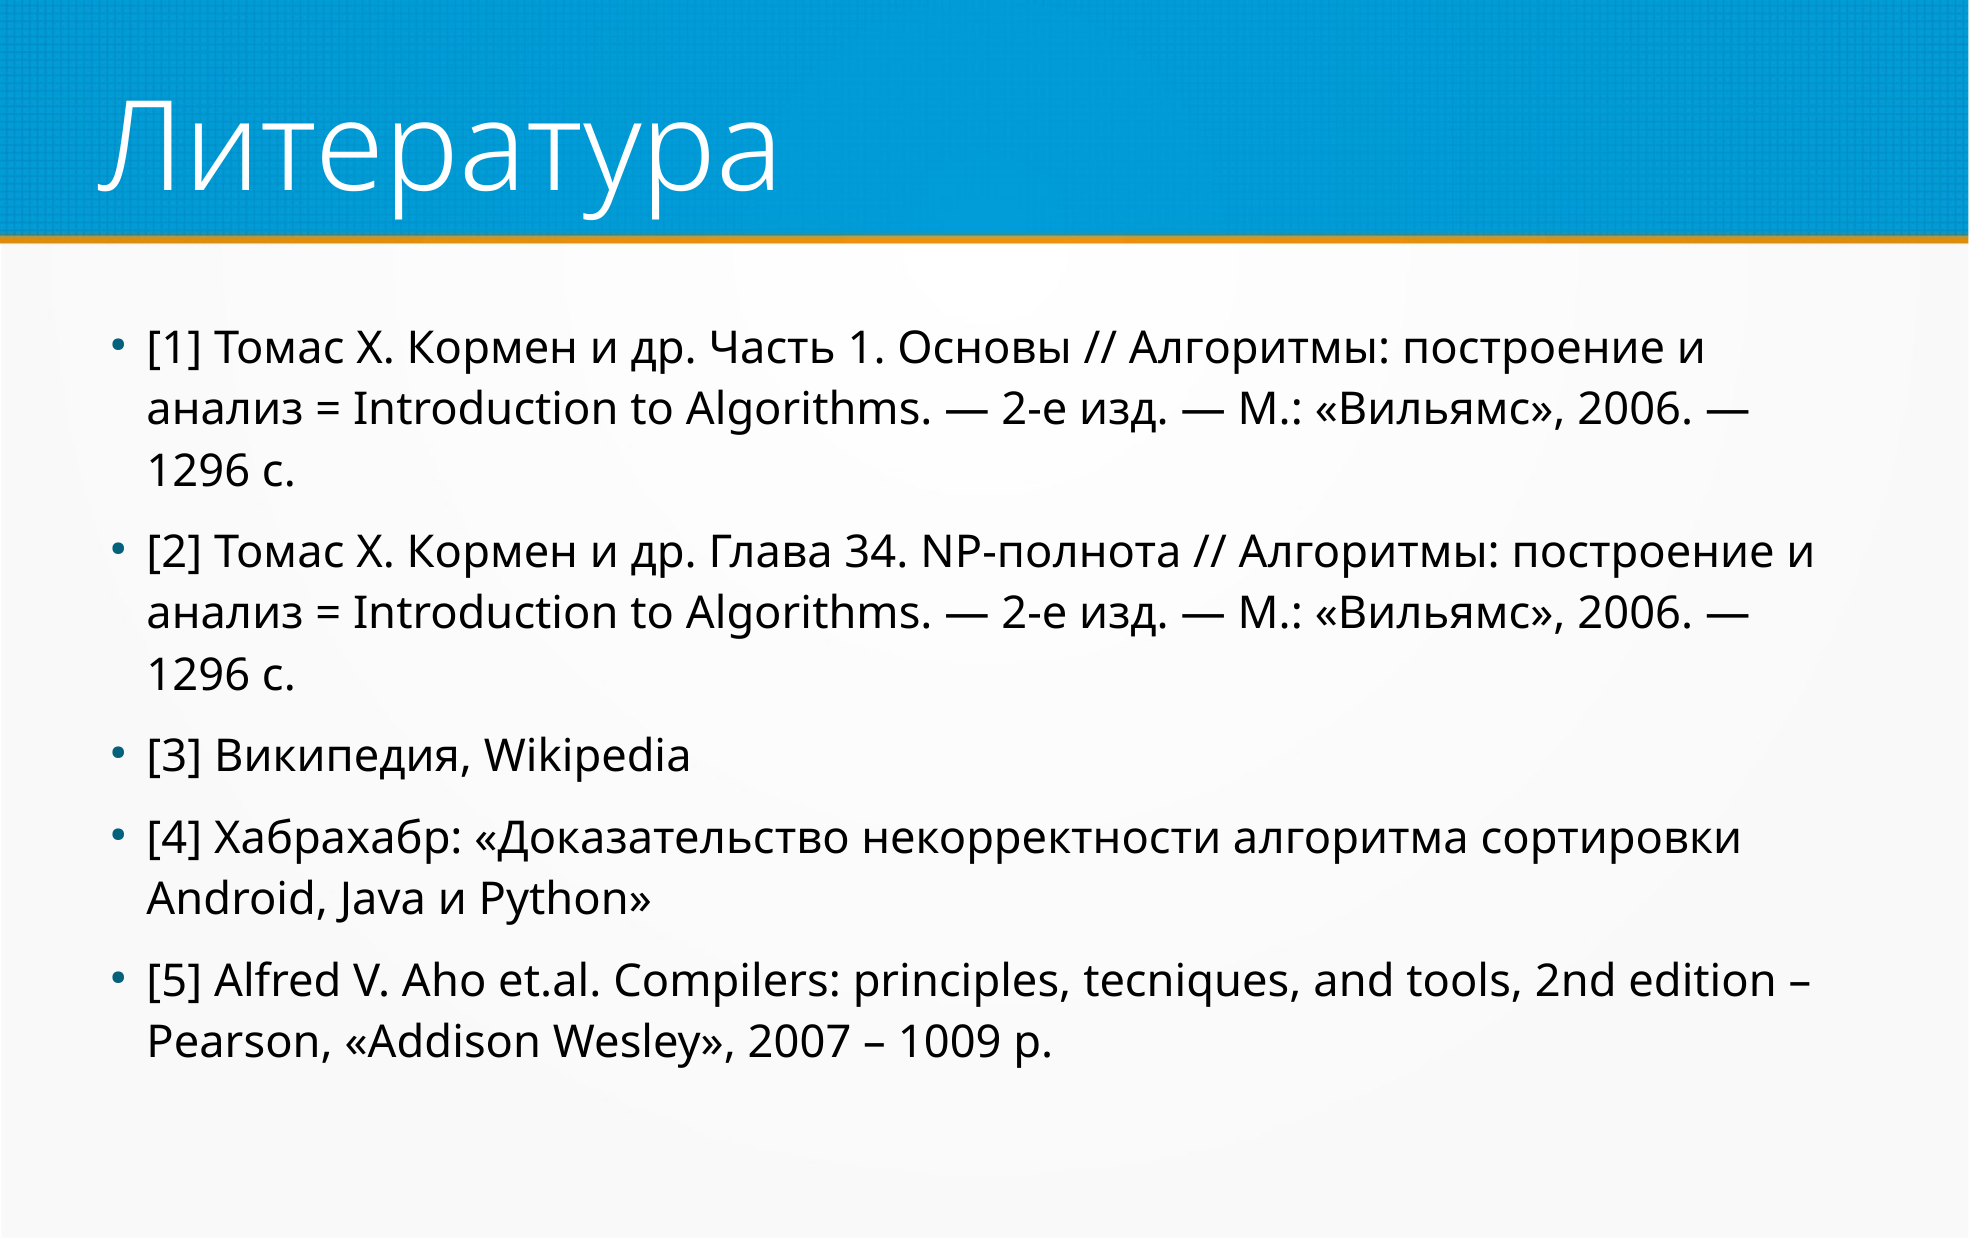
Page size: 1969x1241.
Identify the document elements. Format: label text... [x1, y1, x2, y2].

title Литература [98, 19, 1870, 227]
list [1] Томас Х. Кормен и др. Часть 1. Основы // Алгоритмы: построение и анализ = Introduction to Algorithms. — 2-е изд. — М.: «Вильямс», 2006. — 1296 с. [2] Томас Х. Кормен и др. Глава 34. NP-полнота // Алгоритмы: построение и анализ = Introduction to Algorithms. — 2-е изд. — М.: «Вильямс», 2006. — 1296 с. [3] Википедия, Wikipedia [4] Хабрахабр: «Доказательство некорректности алгоритма сортировки Android, Java и Python» [5] Alfred V. Aho et.al. Compilers: principles, tecniques, and tools, 2nd edition – Pearson, «Addison Wesley», 2007 – 1009 p. [98, 315, 1861, 1081]
picture [0, 233, 1969, 1241]
